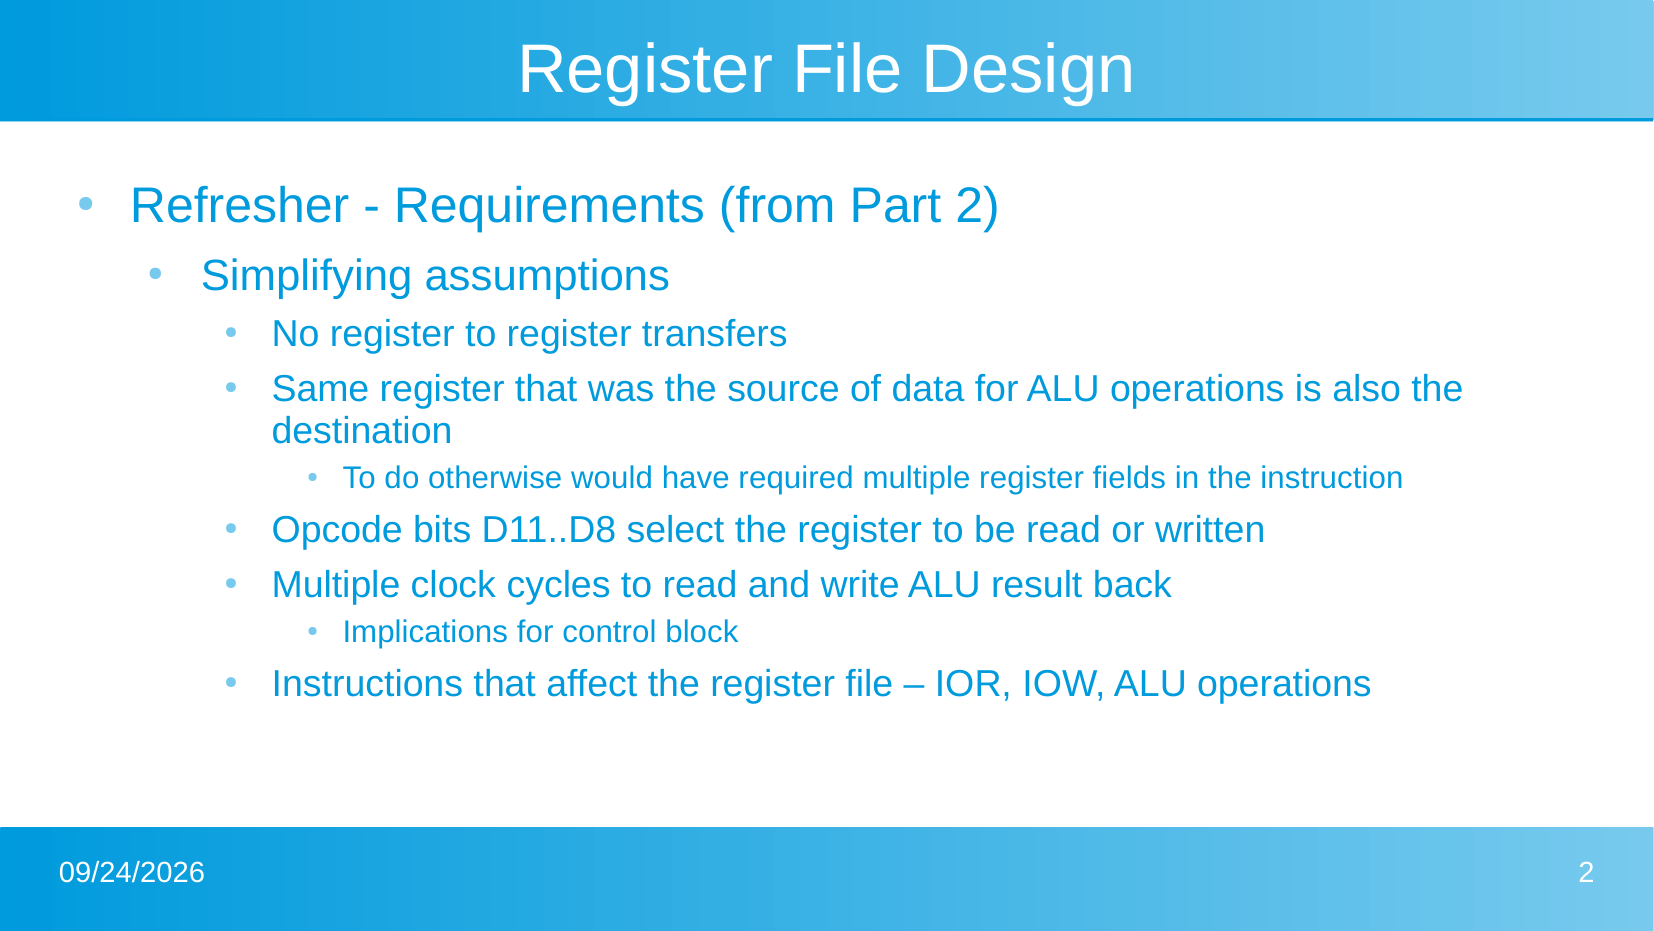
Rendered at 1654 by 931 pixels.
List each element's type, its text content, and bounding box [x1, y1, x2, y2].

list Refresher - Requirements (from Part 2) Simplifying assumptions No register to register transfers Same register that was the source of data for ALU operations is also the destination To do otherwise would have required multiple register fields in the instruction Opcode bits D11..D8 select the register to be read or written Multiple clock cycles to read and write ALU result back Implications for control block Instructions that affect the register file – IOR, IOW, ALU operations [59, 177, 1595, 768]
title Register File Design [59, 29, 1595, 108]
